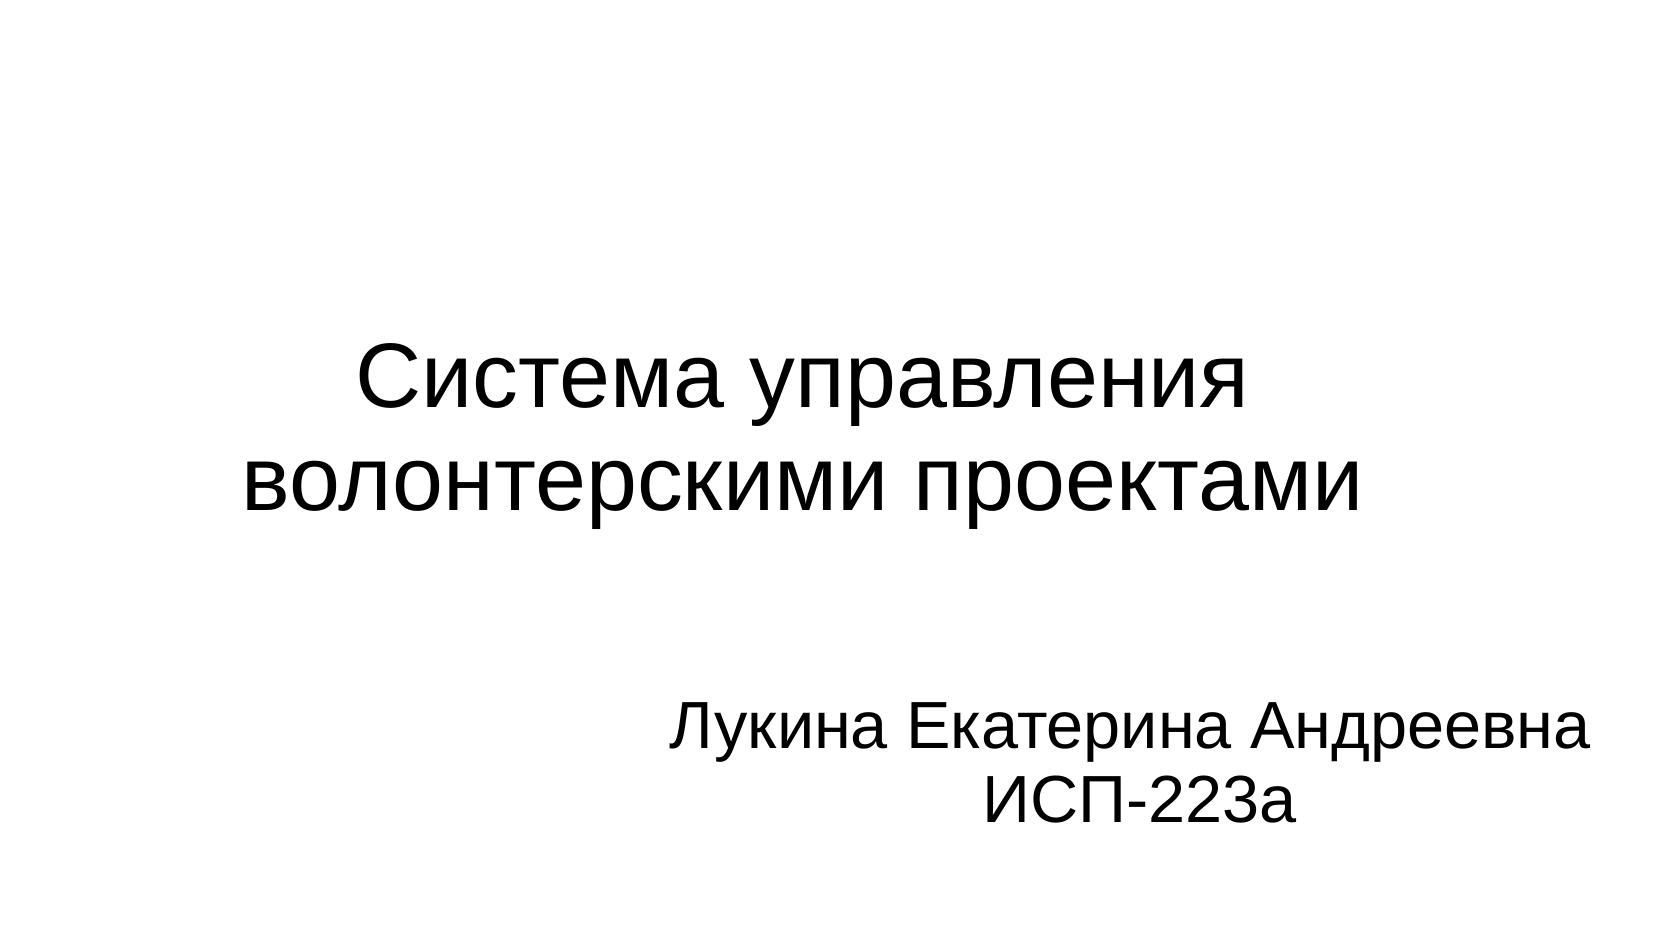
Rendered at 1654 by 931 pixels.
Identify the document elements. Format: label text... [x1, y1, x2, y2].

title Система управления волонтерскими проектами [59, 324, 1548, 530]
subtitle Лукина Екатерина Андреевна ИСП-223а [649, 649, 1630, 876]
